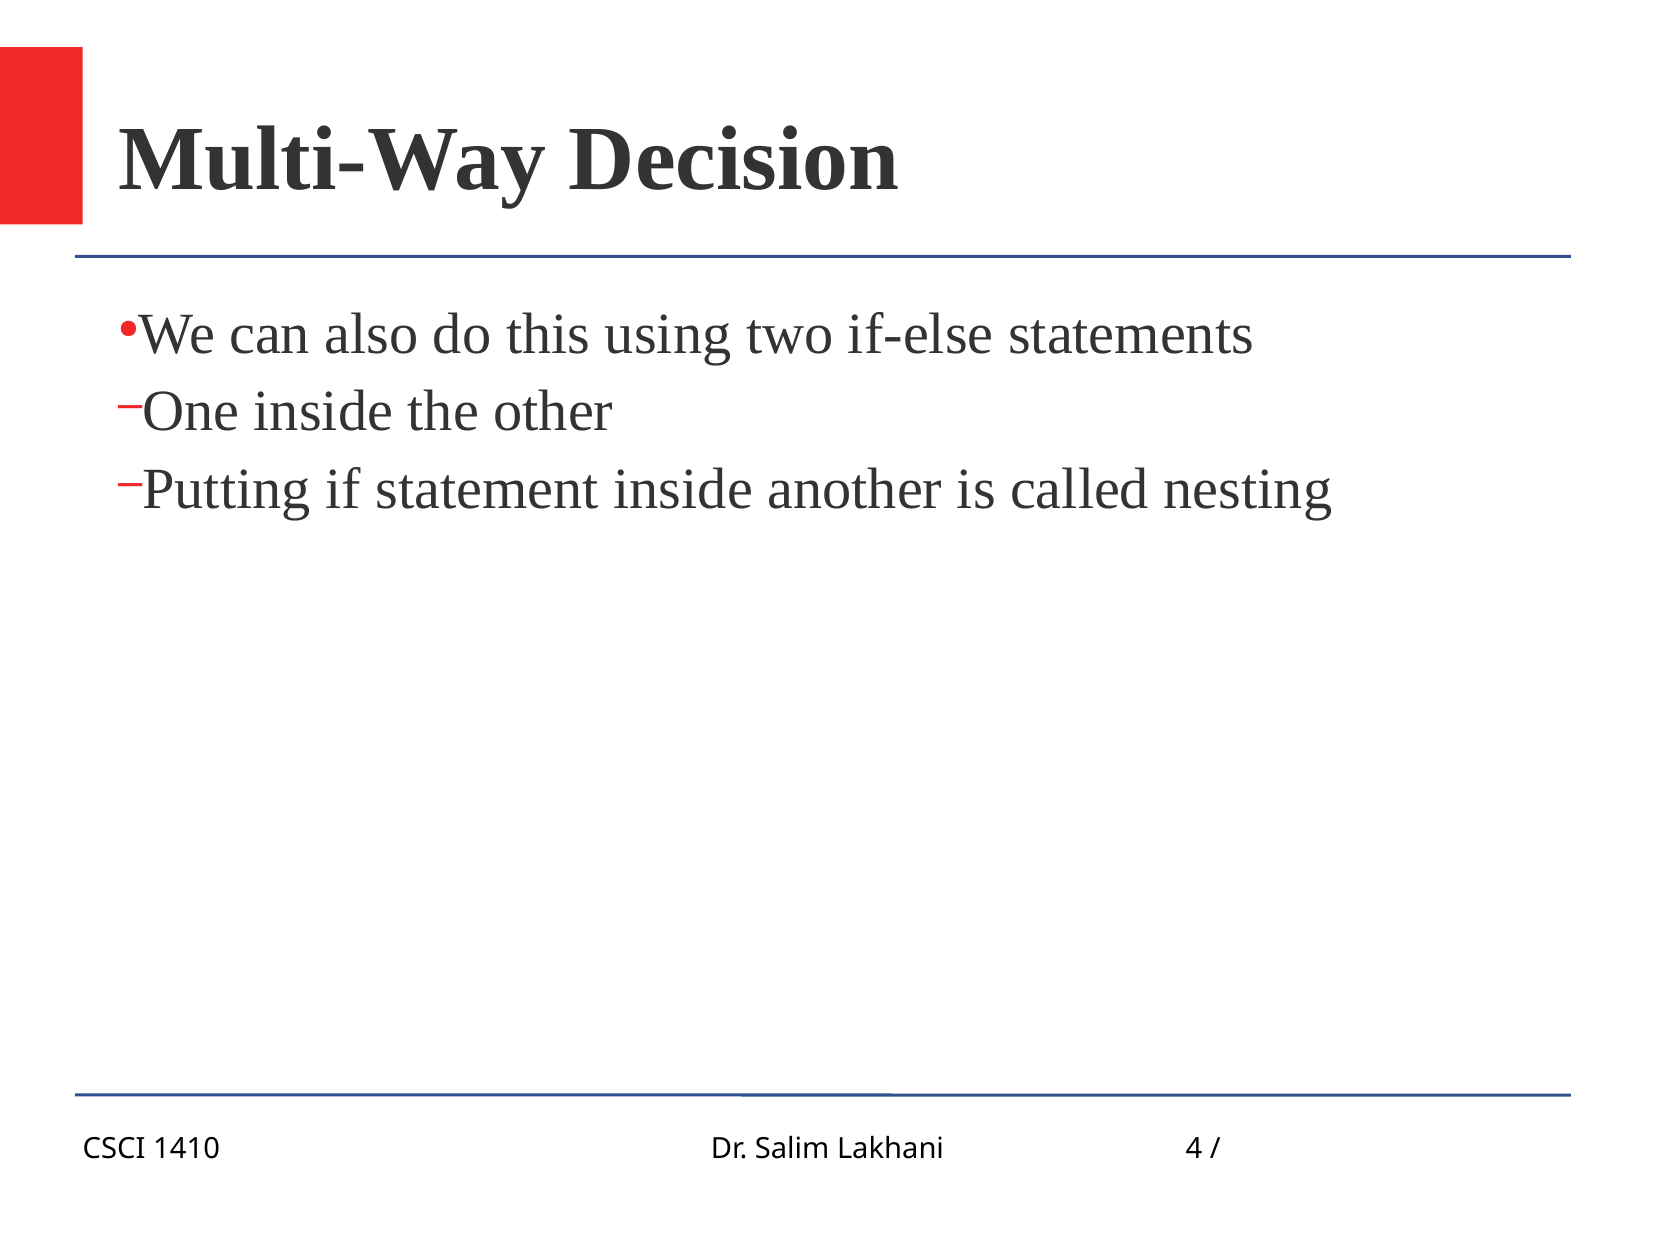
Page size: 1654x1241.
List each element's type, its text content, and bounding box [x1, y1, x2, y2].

text_box / [1185, 1129, 1571, 1216]
text_box Dr. Salim Lakhani [565, 1129, 1090, 1216]
list We can also do this using two if-else statements One inside the other Putting if statement inside another is called nesting [118, 295, 1536, 1080]
text_box CSCI 1410 [82, 1129, 468, 1216]
title Multi-Way Decision [118, 49, 1571, 257]
